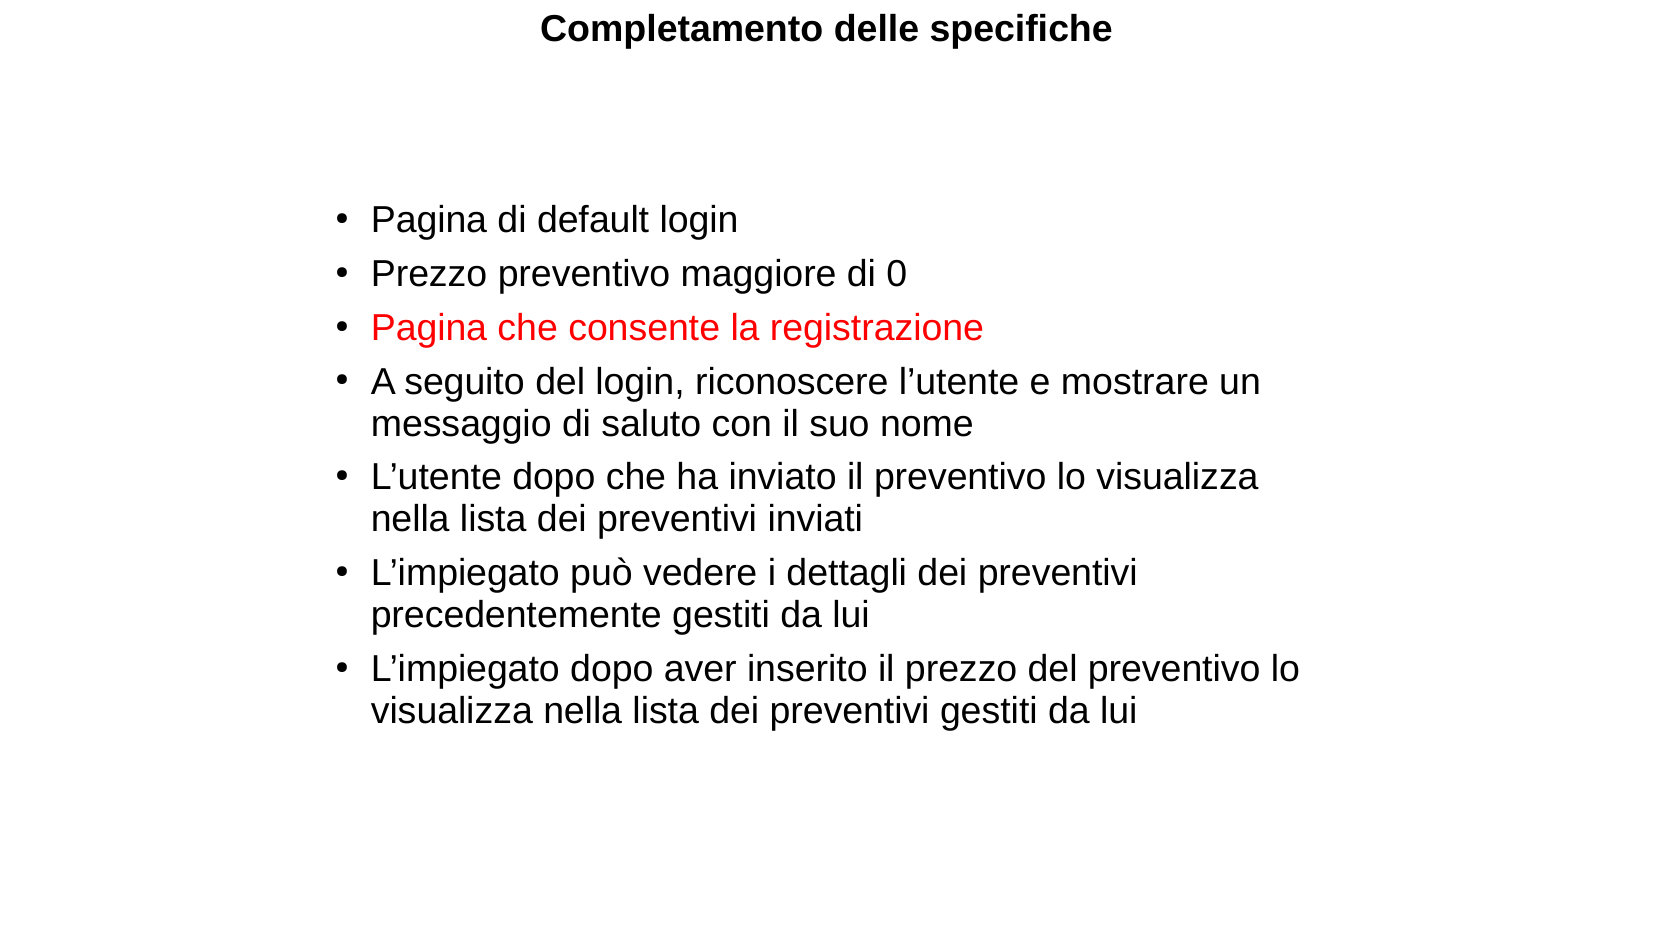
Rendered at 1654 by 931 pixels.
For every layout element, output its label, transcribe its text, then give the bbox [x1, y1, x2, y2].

text_box Completamento delle specifiche [208, 0, 1446, 57]
text_box Pagina di default login Prezzo preventivo maggiore di 0 Pagina che consente la registrazione A seguito del login, riconoscere l’utente e mostrare un messaggio di saluto con il suo nome L’utente dopo che ha inviato il preventivo lo visualizza nella lista dei preventivi inviati L’impiegato può vedere i dettagli dei preventivi precedentemente gestiti da lui L’impiegato dopo aver inserito il prezzo del preventivo lo visualizza nella lista dei preventivi gestiti da lui [320, 191, 1334, 739]
